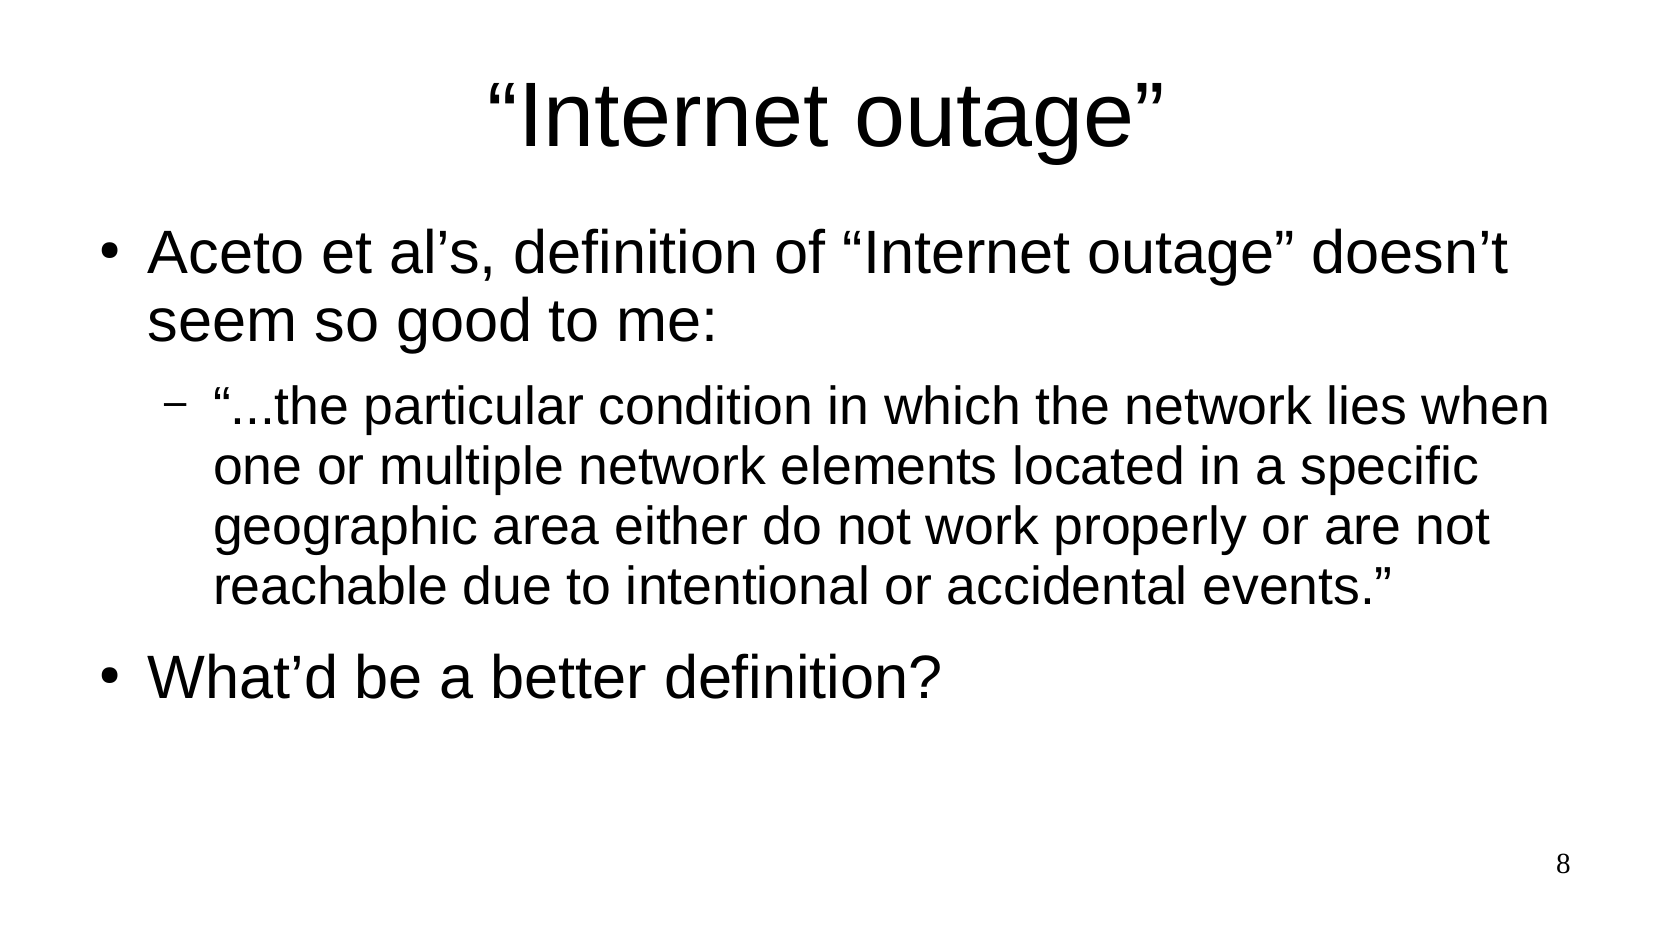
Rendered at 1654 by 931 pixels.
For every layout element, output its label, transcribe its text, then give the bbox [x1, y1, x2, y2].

list Aceto et al’s, definition of “Internet outage” doesn’t seem so good to me: “...the particular condition in which the network lies when one or multiple network elements located in a specific geographic area either do not work properly or are not reachable due to intentional or accidental events.” What’d be a better definition? [82, 217, 1571, 758]
title “Internet outage” [82, 37, 1571, 193]
